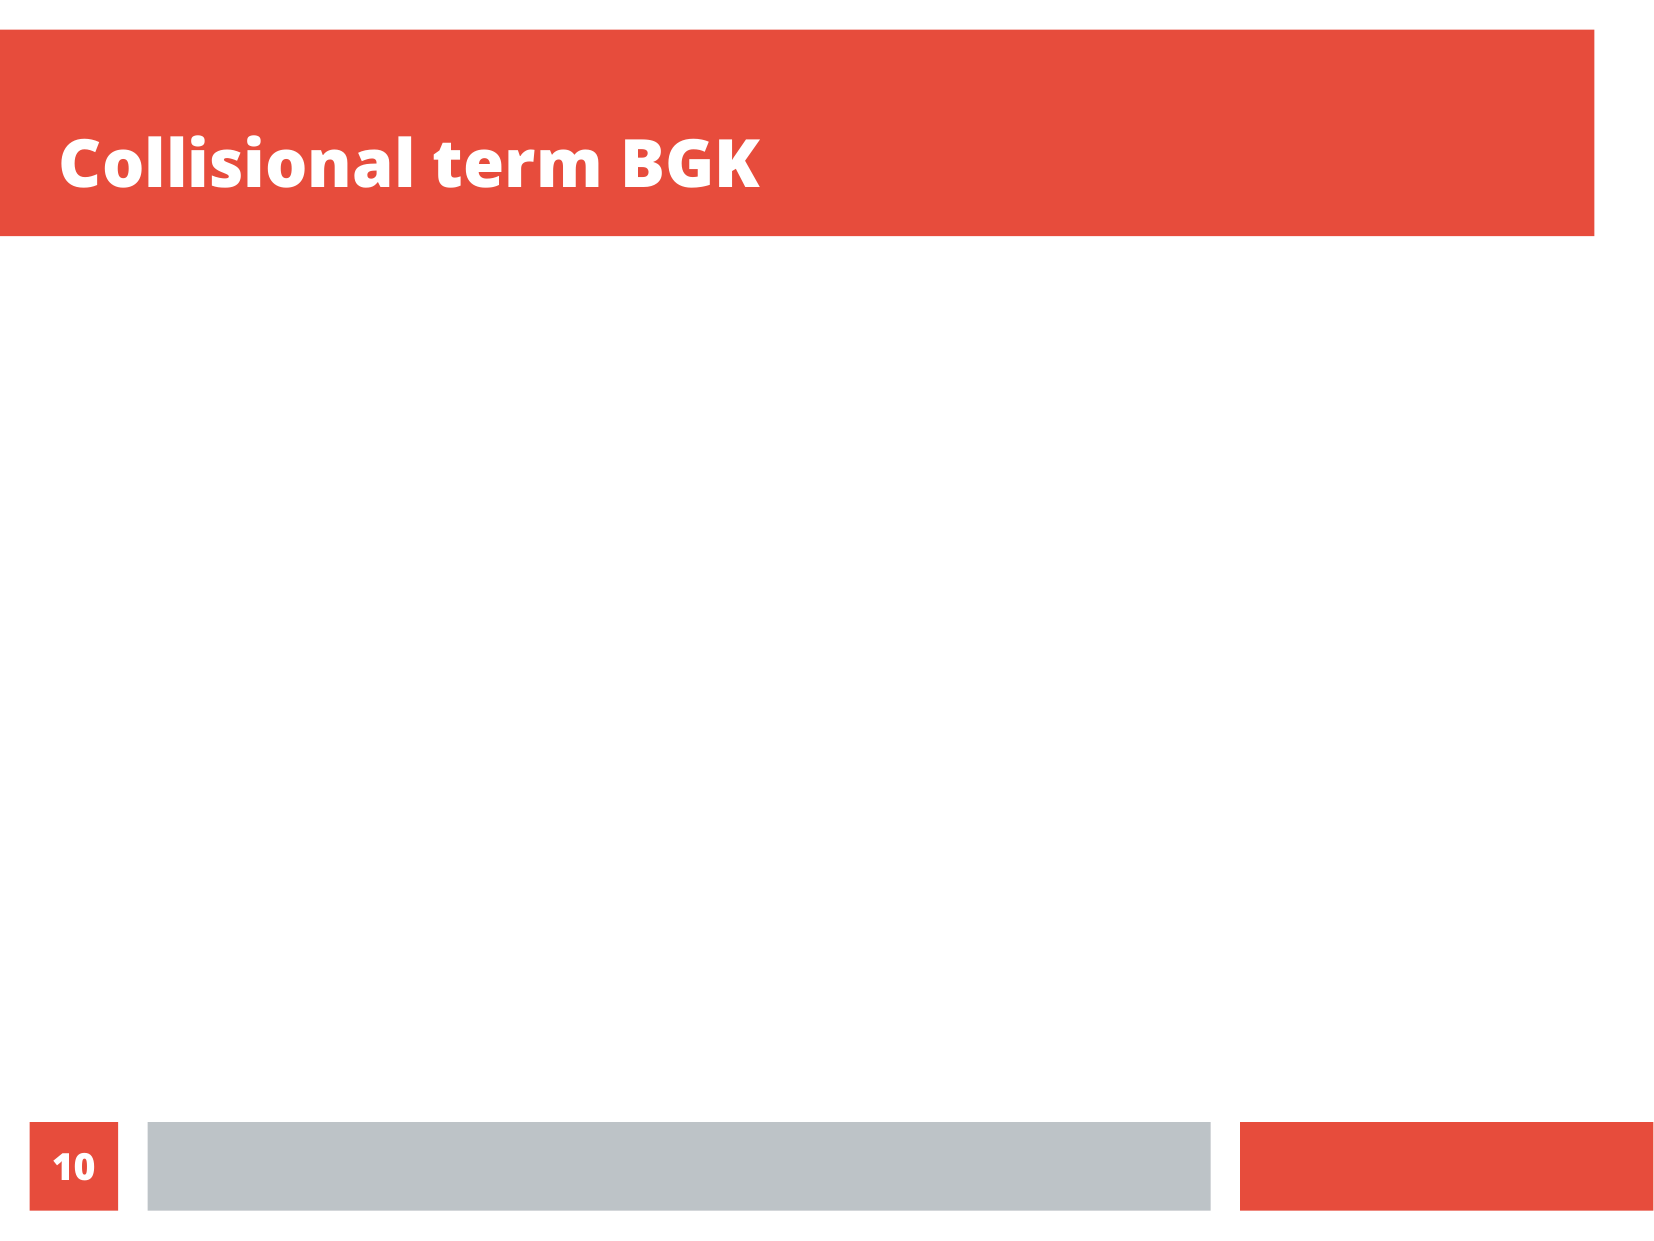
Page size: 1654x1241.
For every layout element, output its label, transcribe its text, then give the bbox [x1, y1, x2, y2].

title Collisional term BGK [59, 59, 1595, 207]
